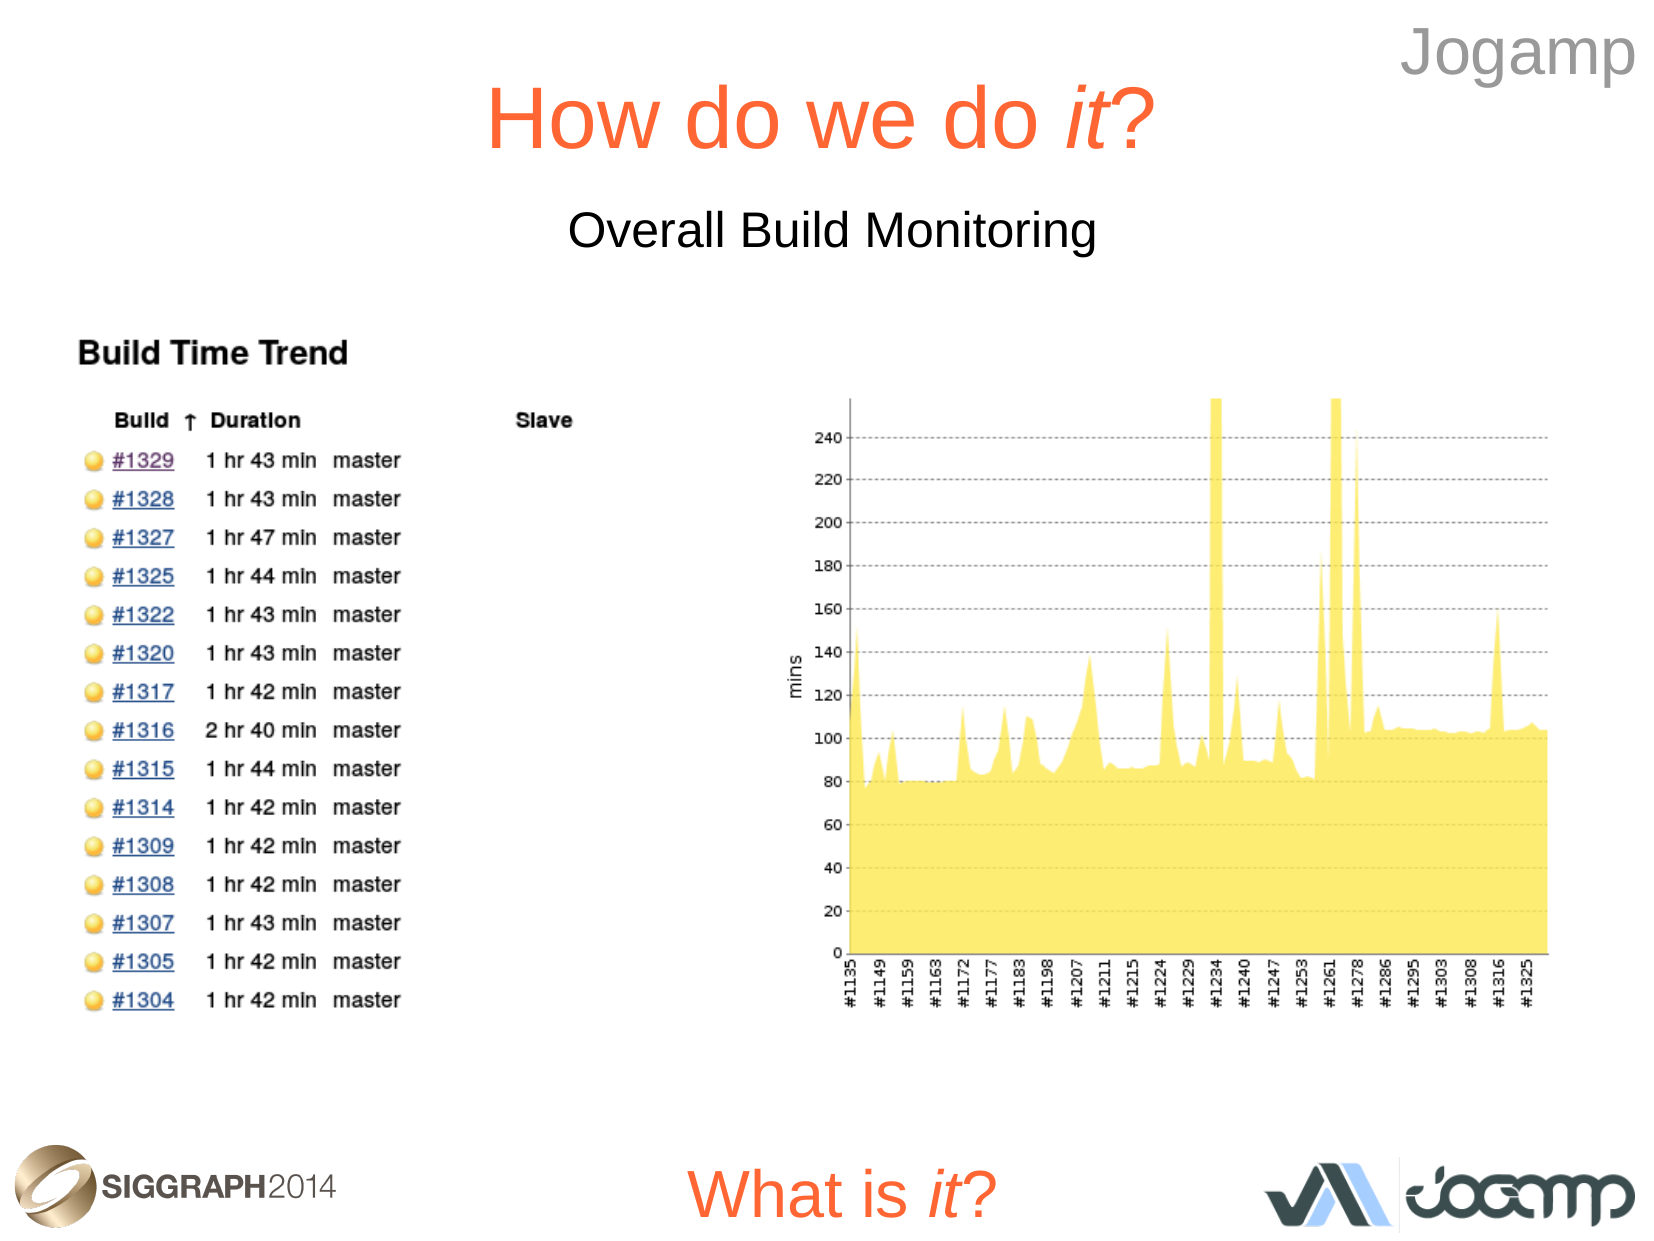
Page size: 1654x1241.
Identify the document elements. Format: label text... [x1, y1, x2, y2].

title How do we do it? [68, 56, 1576, 181]
picture [1262, 1157, 1635, 1233]
picture [74, 317, 1571, 1017]
text_box What is it? [672, 1149, 1014, 1239]
picture [7, 1133, 343, 1239]
text_box Jogamp [1385, 6, 1654, 112]
text_box Overall Build Monitoring [150, 195, 1516, 266]
